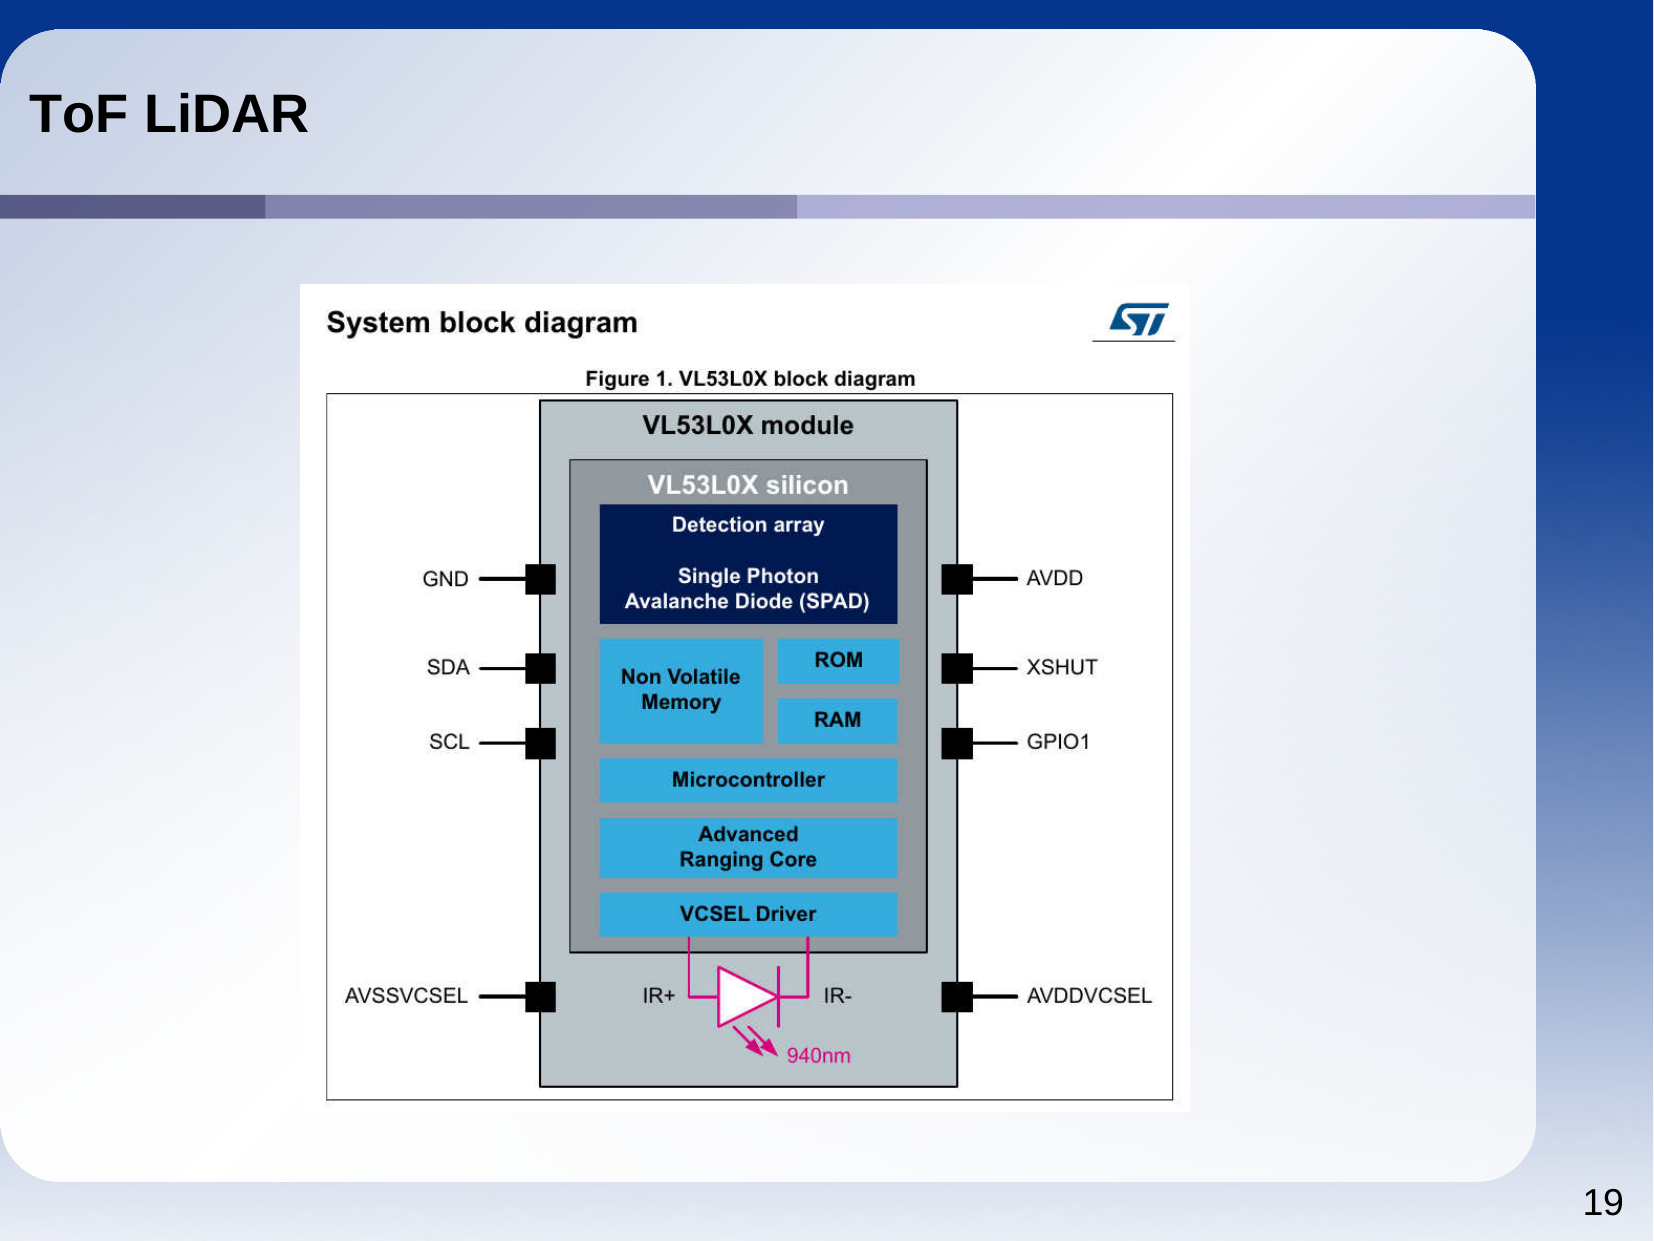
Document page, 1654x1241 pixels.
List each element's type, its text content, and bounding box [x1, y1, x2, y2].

picture [300, 284, 1190, 1112]
title ToF LiDAR [29, 49, 1506, 178]
picture [0, 0, 1654, 1241]
